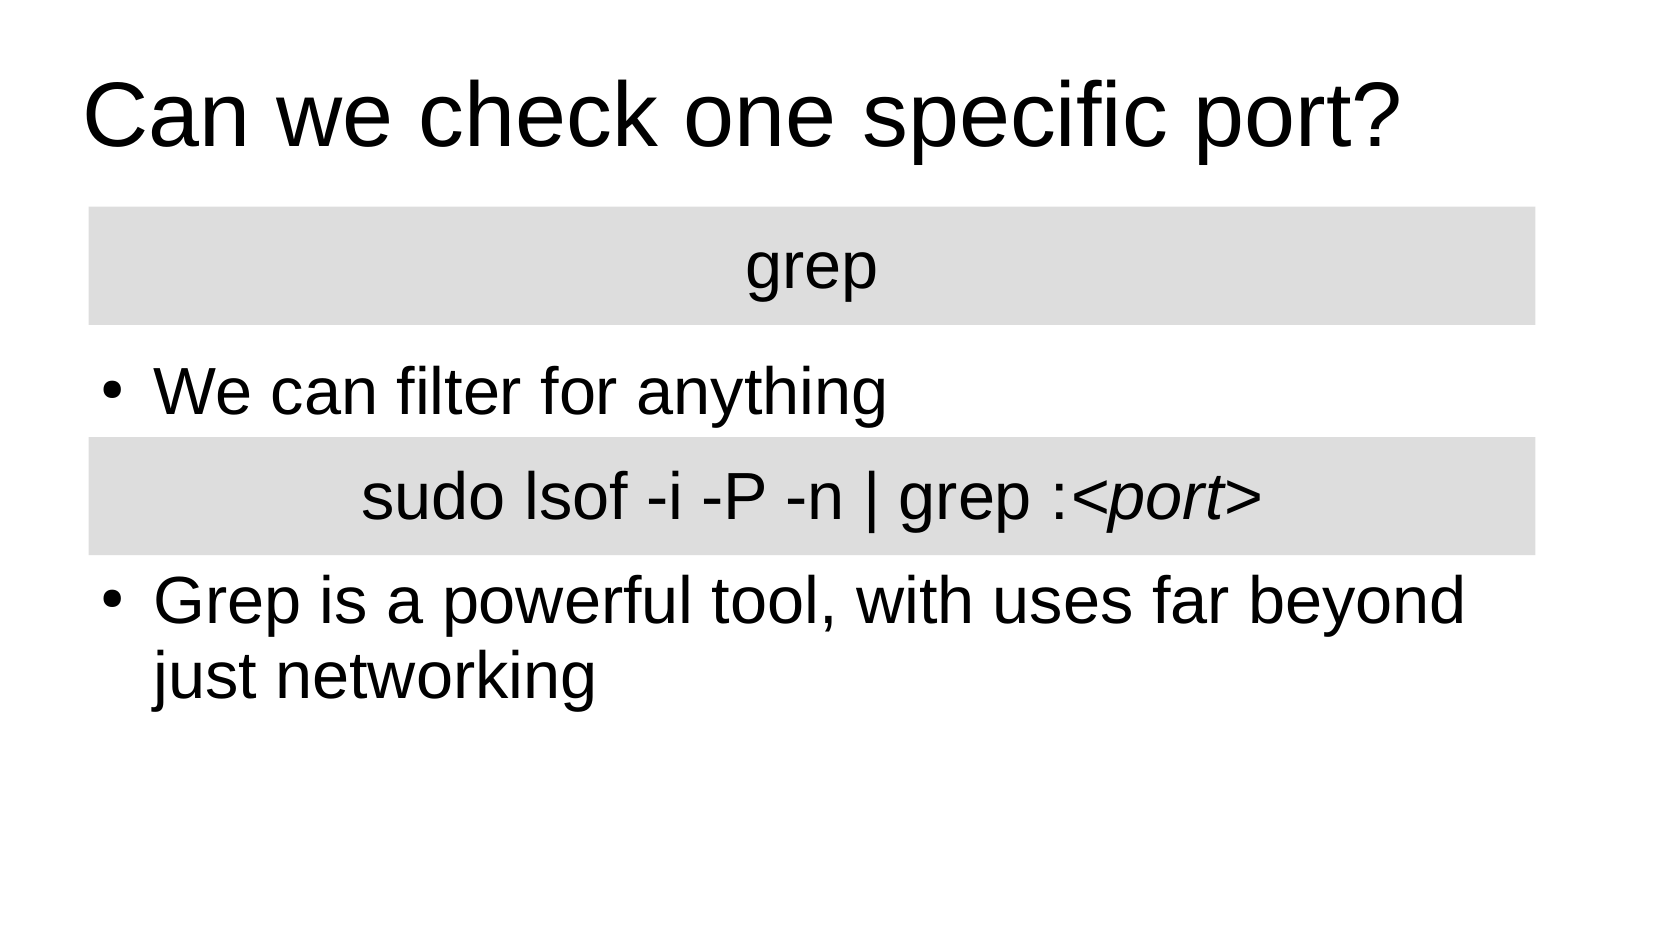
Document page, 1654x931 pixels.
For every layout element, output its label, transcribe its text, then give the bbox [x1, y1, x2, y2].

text_box grep [88, 206, 1536, 325]
text_box sudo lsof -i -P -n | grep :<port> [88, 437, 1536, 556]
list We can filter for anything Grep is a powerful tool, with uses far beyond just networking [82, 354, 1571, 827]
title Can we check one specific port? [82, 37, 1571, 193]
